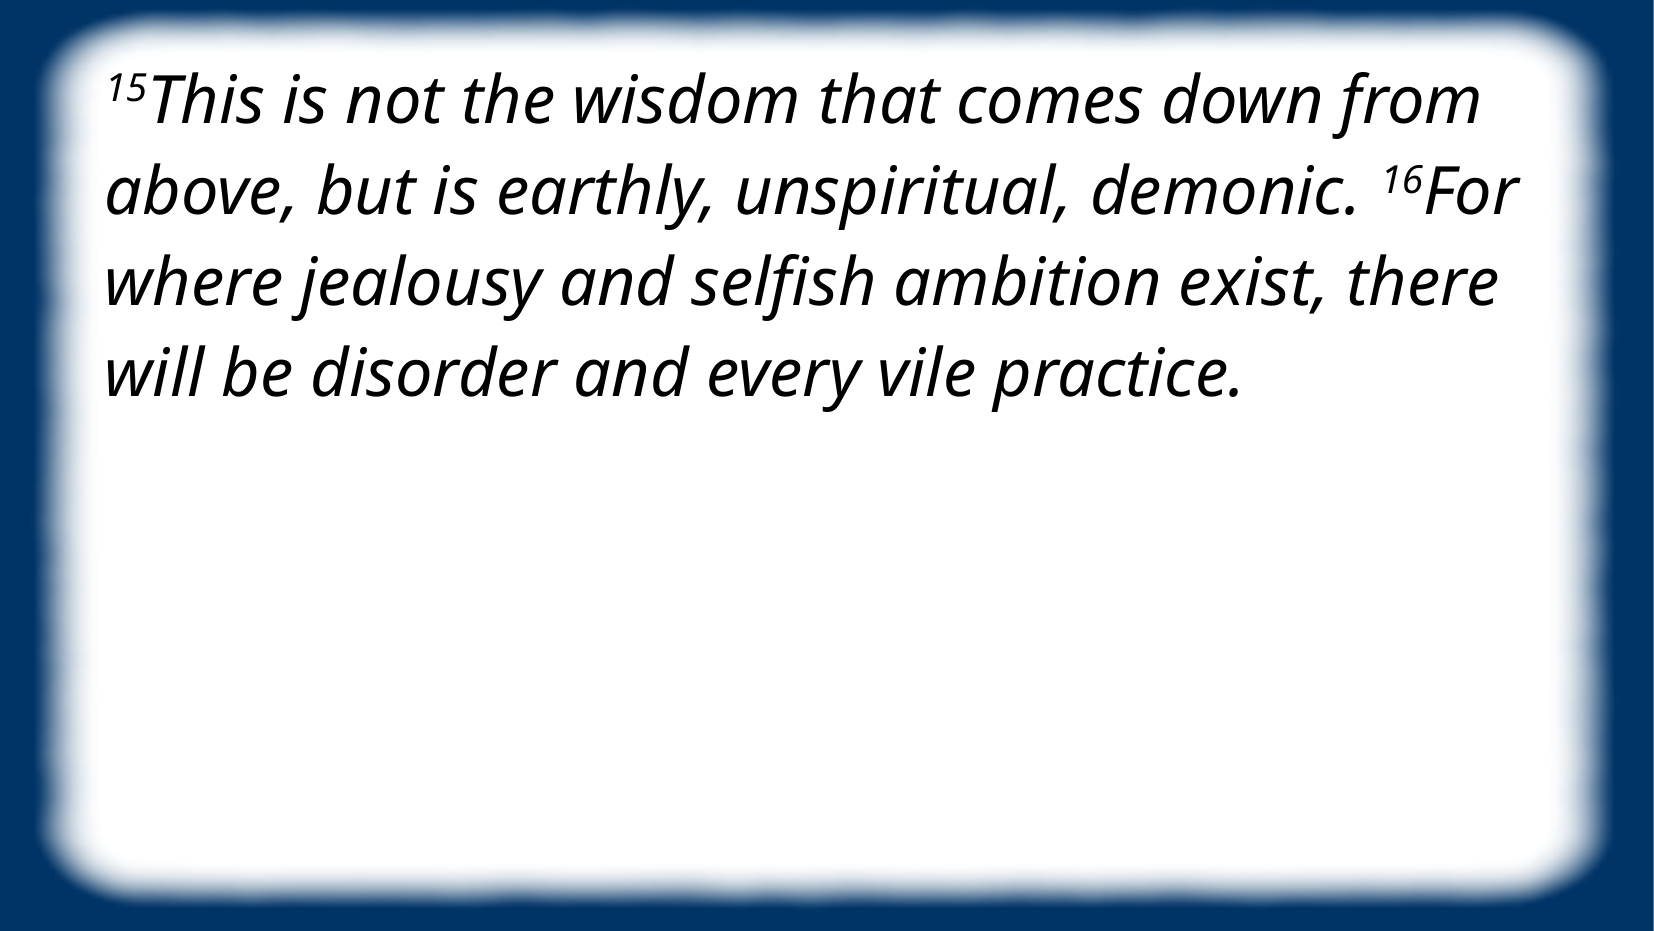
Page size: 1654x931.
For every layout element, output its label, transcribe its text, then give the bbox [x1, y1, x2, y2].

picture [0, 0, 1654, 931]
text_box 15This is not the wisdom that comes down from above, but is earthly, unspiritual, demonic. 16For where jealousy and selfish ambition exist, there will be disorder and every vile practice. [90, 45, 1561, 415]
